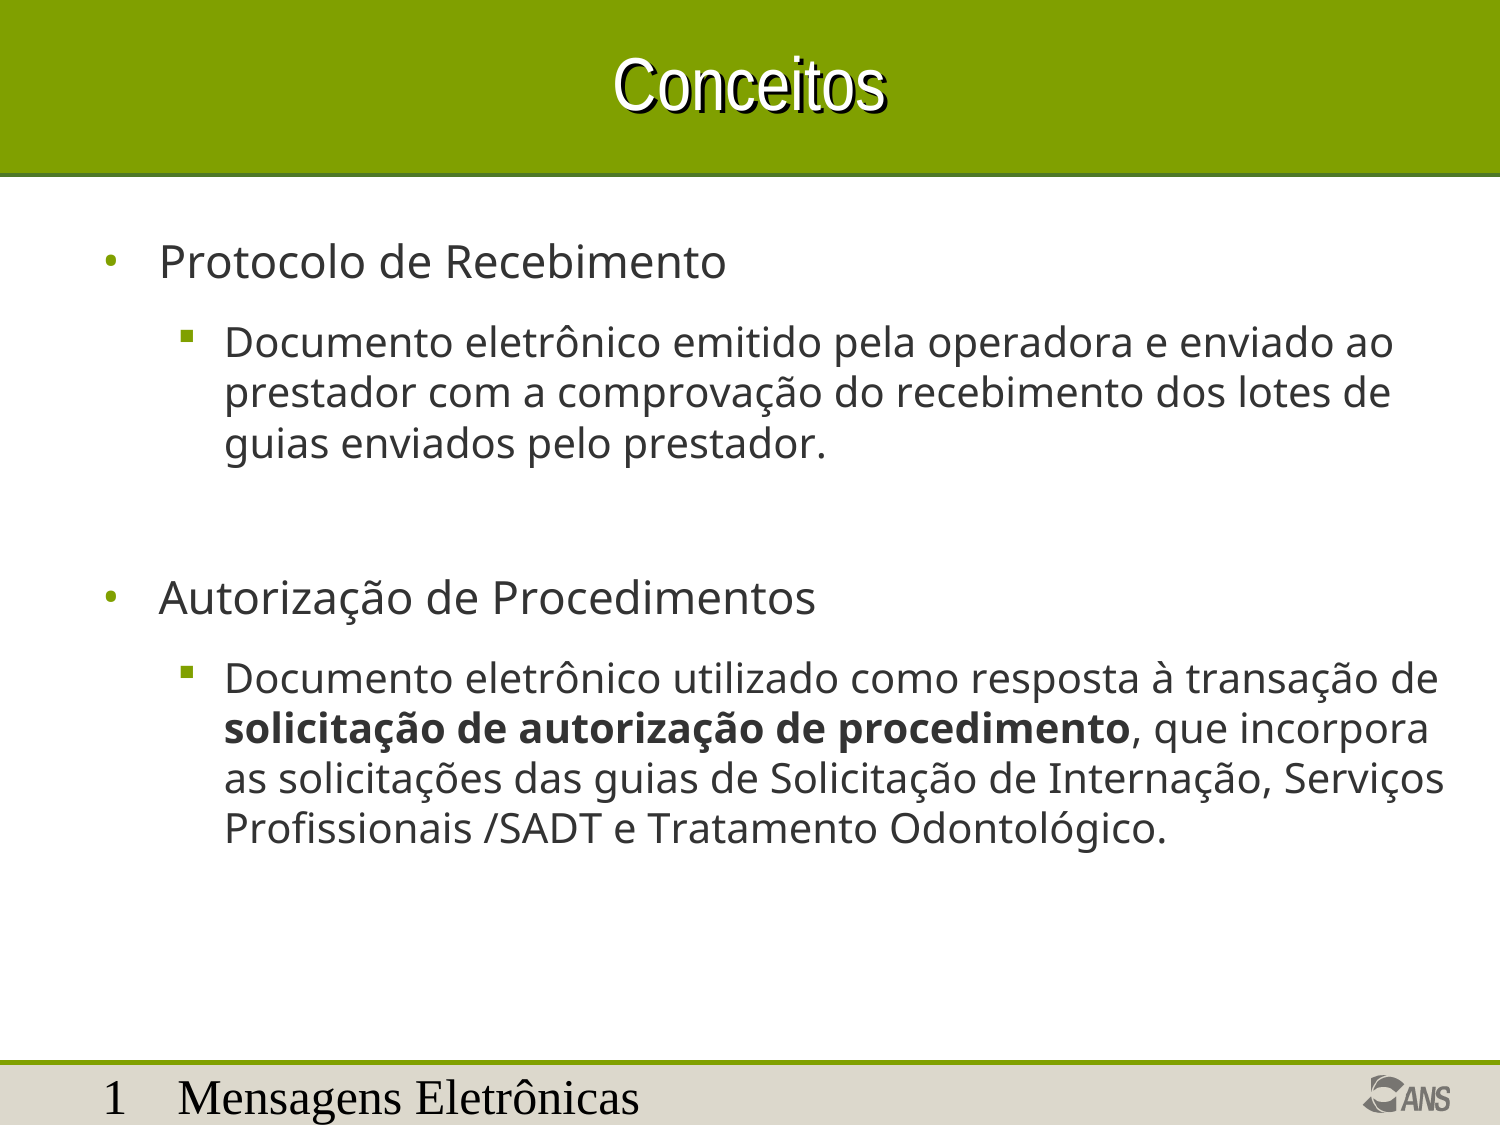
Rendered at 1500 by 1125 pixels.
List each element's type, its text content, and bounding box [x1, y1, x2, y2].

list Protocolo de Recebimento Documento eletrônico emitido pela operadora e enviado ao prestador com a comprovação do recebimento dos lotes de guias enviados pelo prestador. Autorização de Procedimentos Documento eletrônico utilizado como resposta à transação de solicitação de autorização de procedimento, que incorpora as solicitações das guias de Solicitação de Internação, Serviços Profissionais /SADT e Tratamento Odontológico. [87, 224, 1475, 1025]
title Conceitos [24, 10, 1475, 161]
picture [1362, 1075, 1450, 1113]
